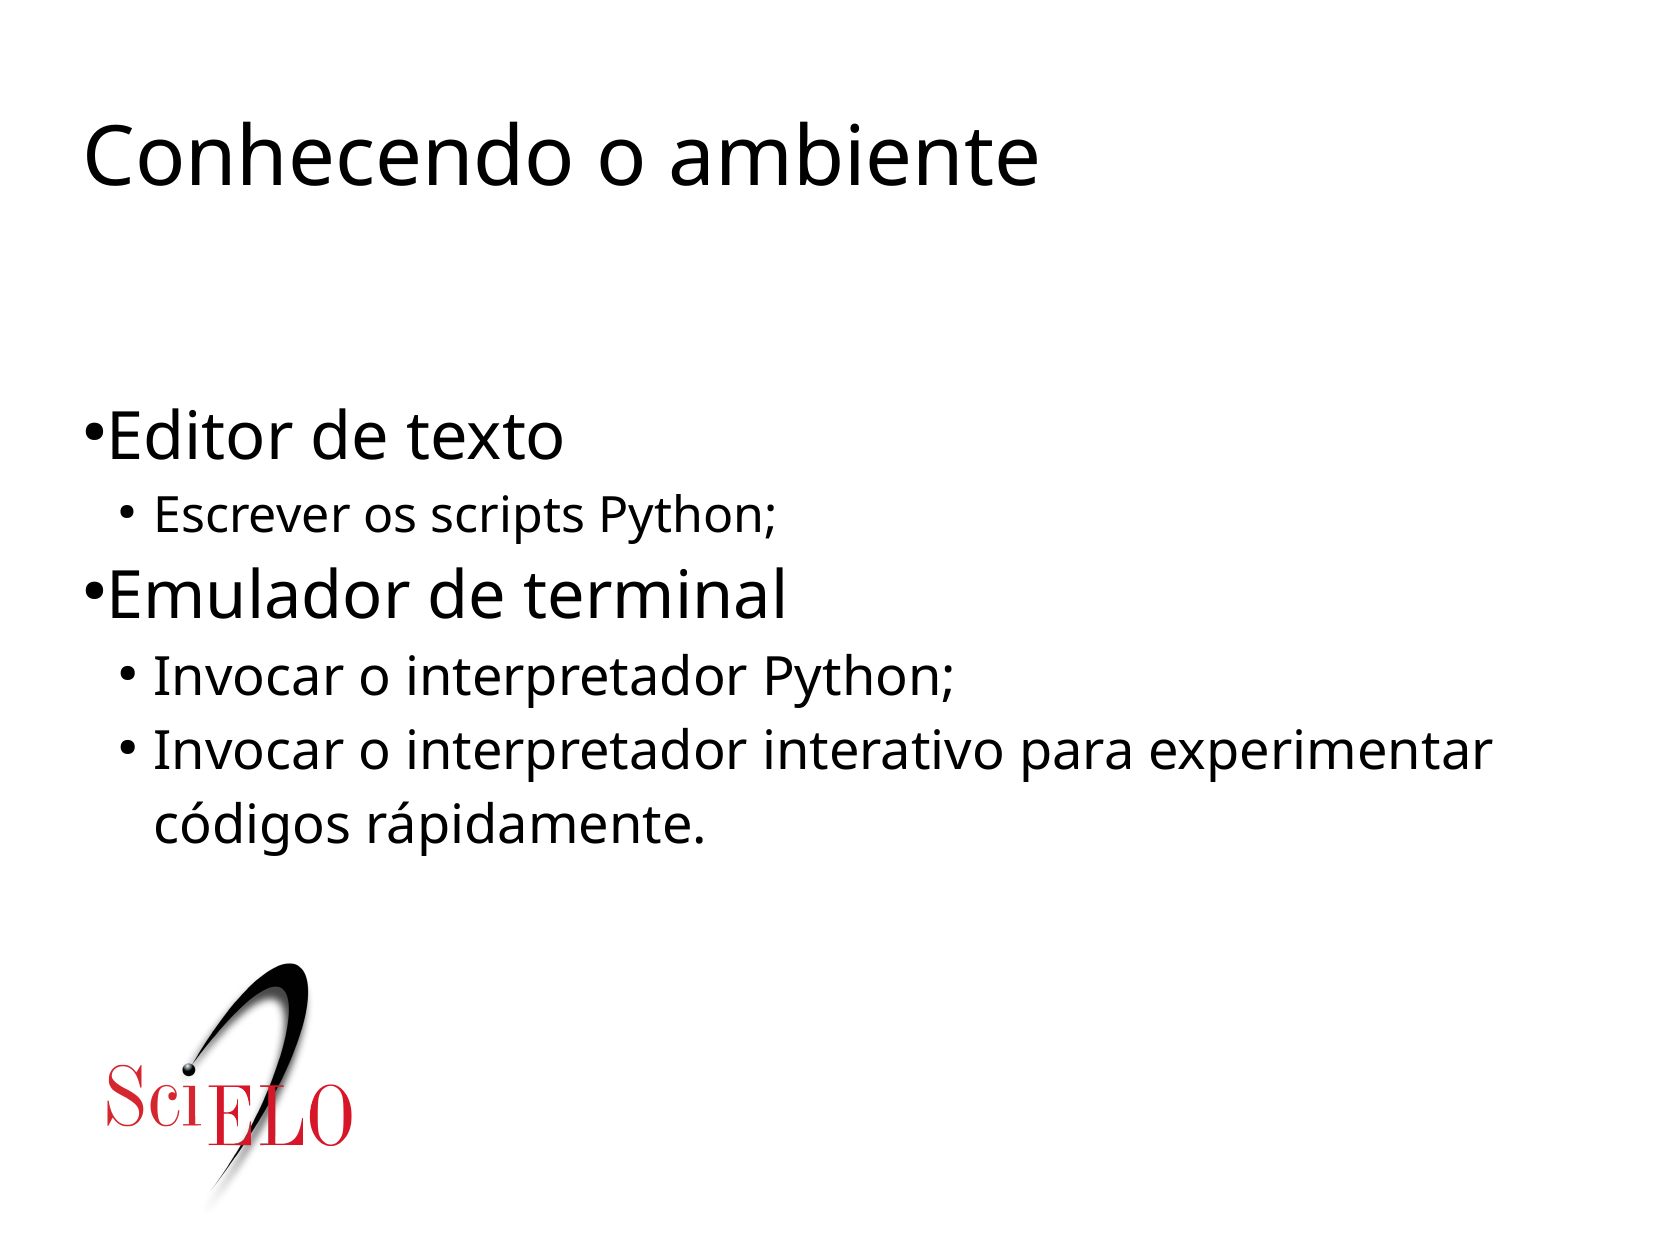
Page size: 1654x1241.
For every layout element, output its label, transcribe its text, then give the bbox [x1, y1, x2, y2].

picture [81, 944, 367, 1231]
subtitle Editor de texto Escrever os scripts Python; Emulador de terminal Invocar o interpretador Python; Invocar o interpretador interativo para experimentar códigos rápidamente. [82, 388, 1538, 1173]
title Conhecendo o ambiente [82, 49, 1571, 257]
